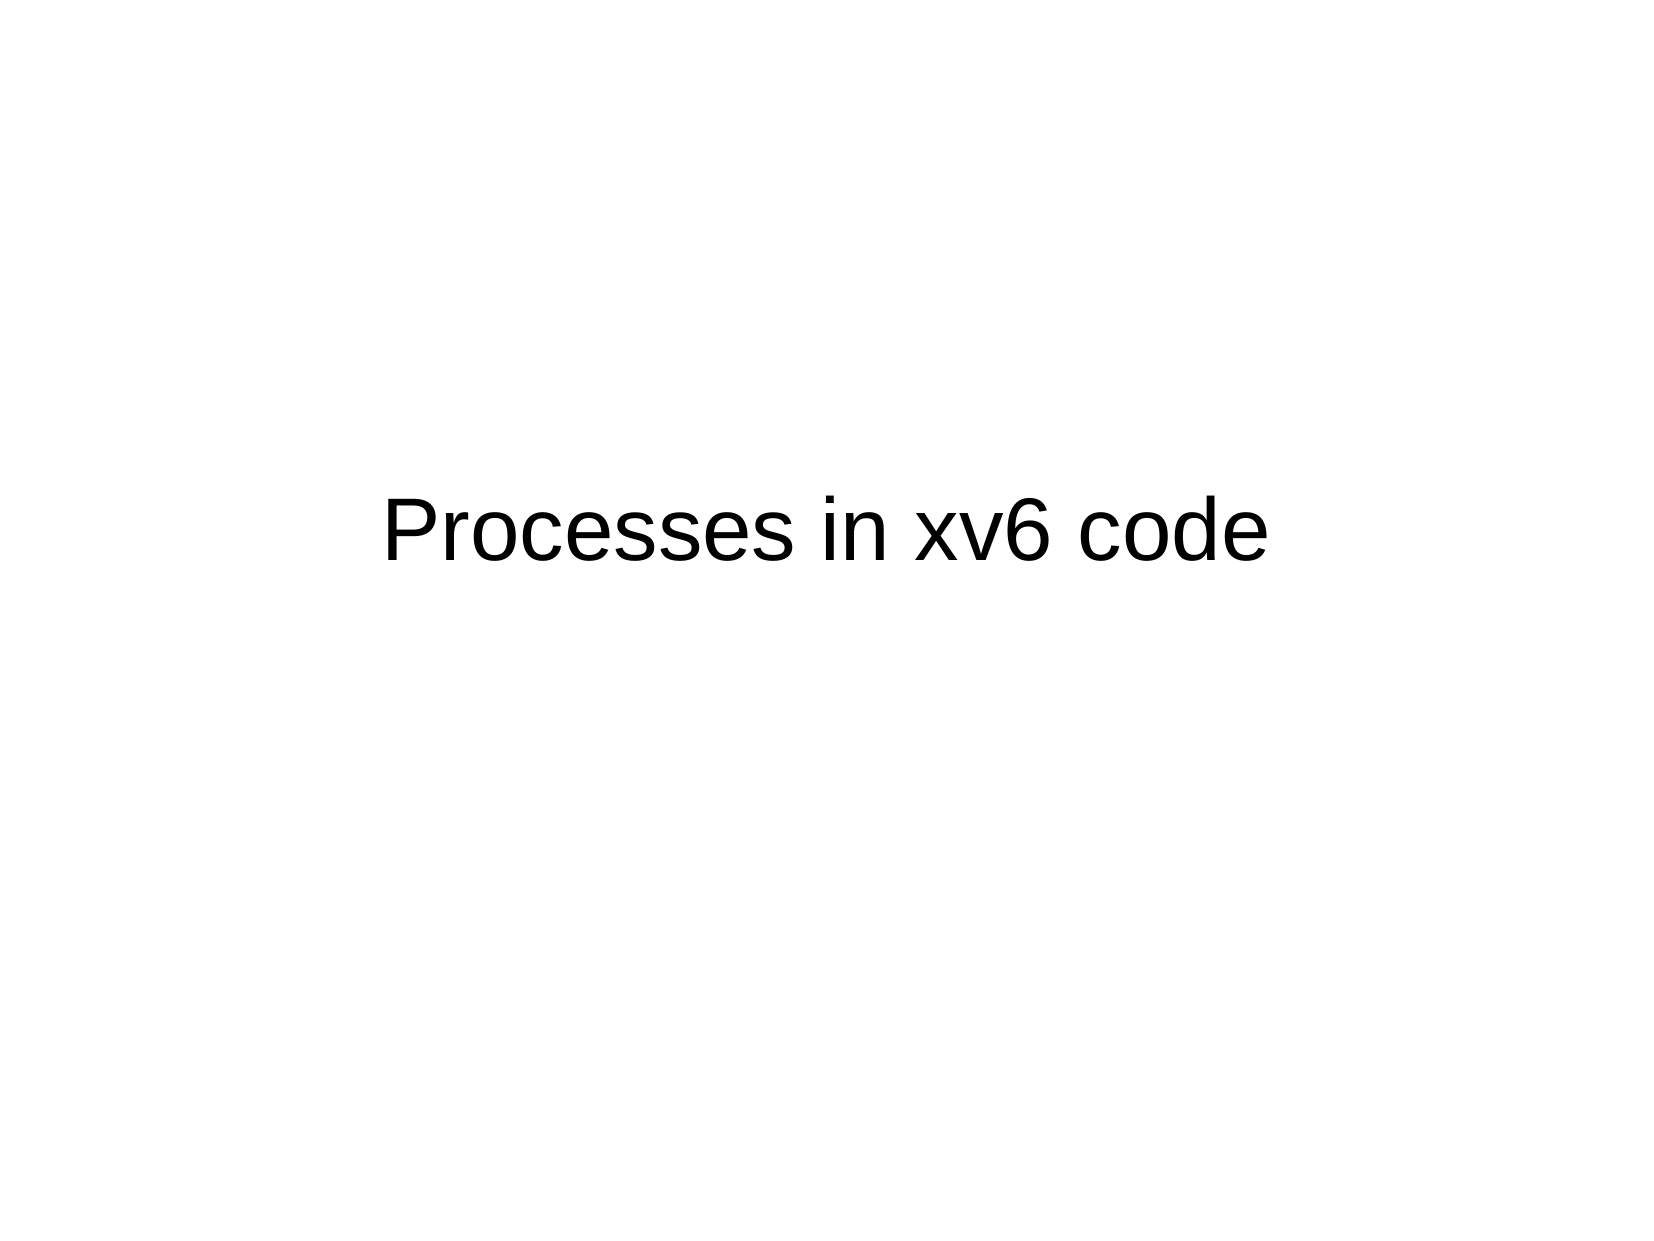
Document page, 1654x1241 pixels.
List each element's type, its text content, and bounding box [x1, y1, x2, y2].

subtitle Processes in xv6 code [82, 49, 1571, 1010]
